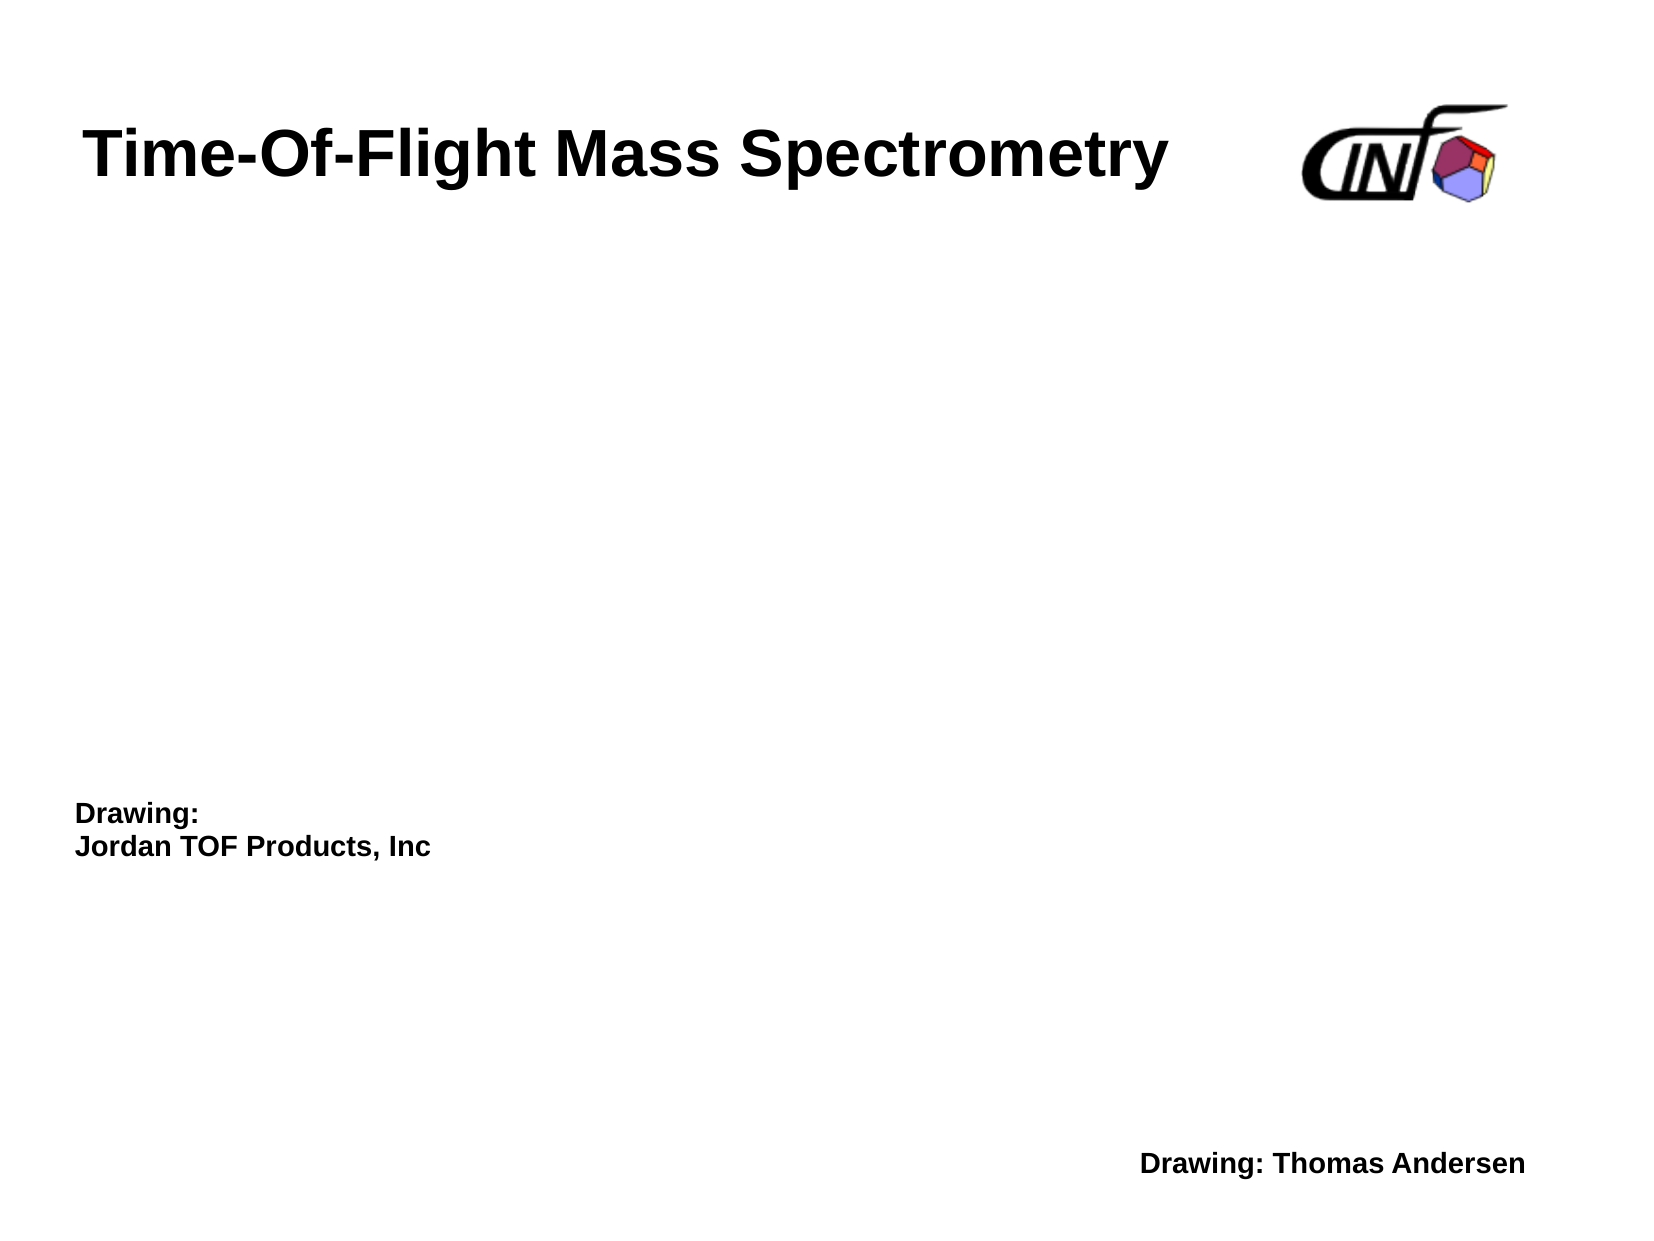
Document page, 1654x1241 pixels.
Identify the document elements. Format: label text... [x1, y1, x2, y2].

text_box Drawing: Jordan TOF Products, Inc [60, 789, 466, 871]
picture [75, 285, 1578, 1141]
text_box Drawing: Thomas Andersen [1125, 1140, 1576, 1188]
title Time-Of-Flight Mass Spectrometry [82, 49, 1571, 257]
